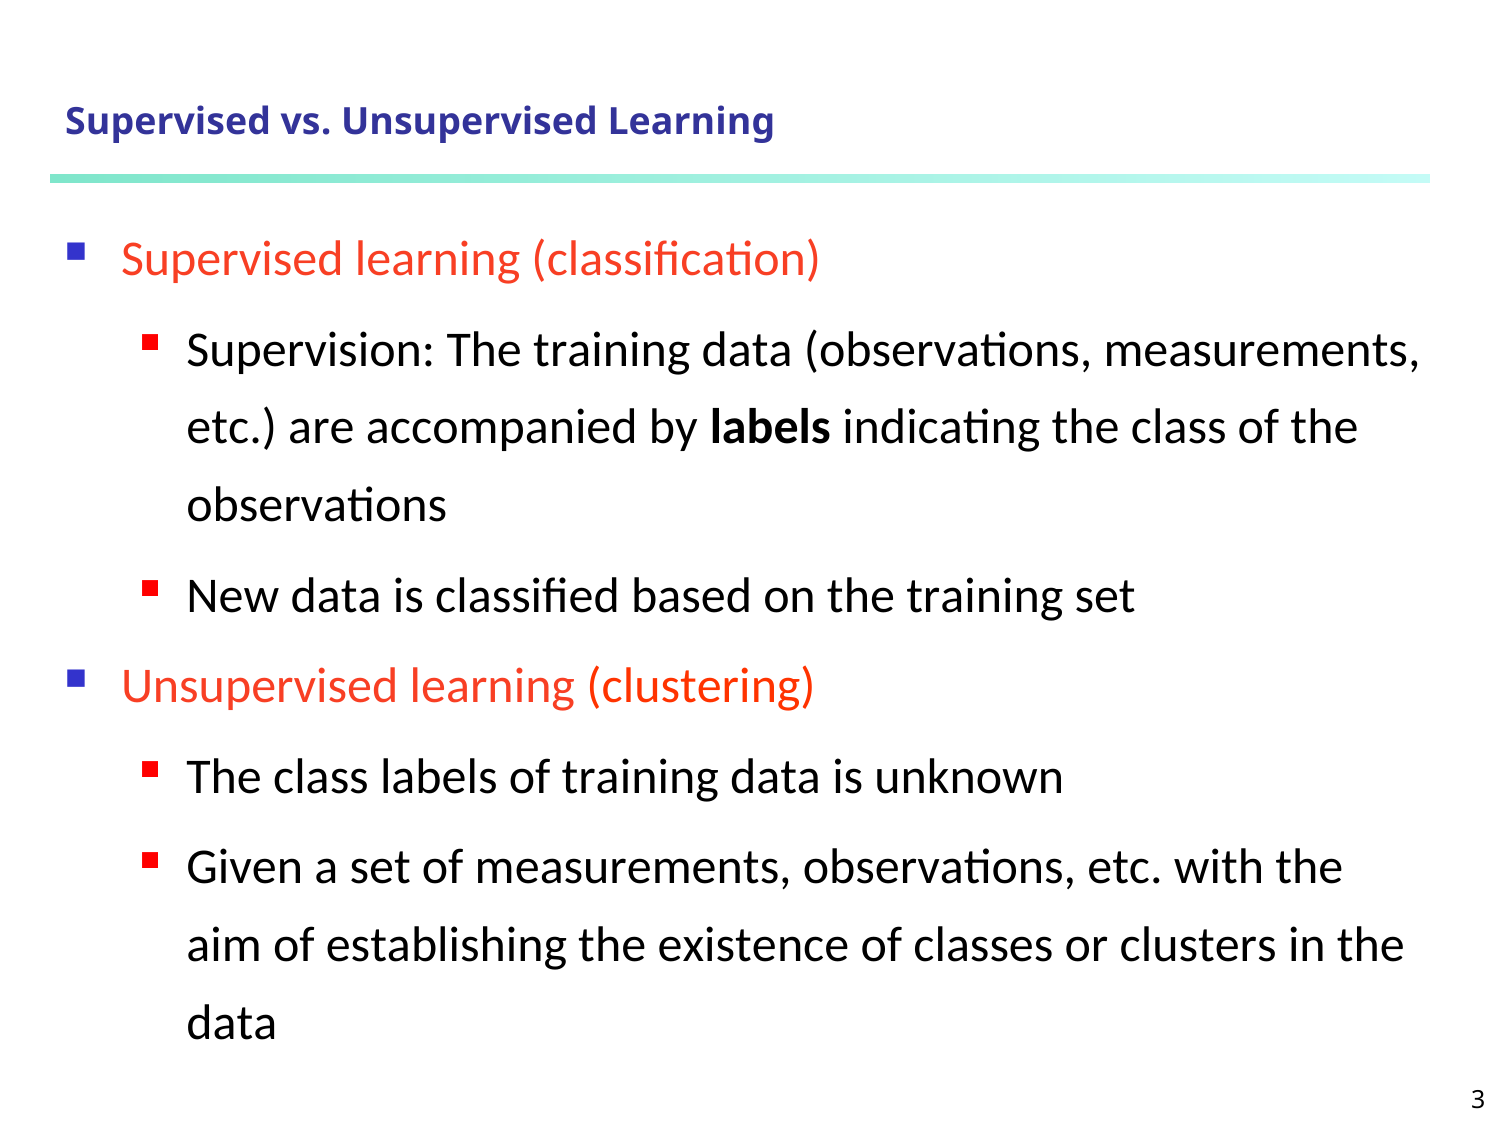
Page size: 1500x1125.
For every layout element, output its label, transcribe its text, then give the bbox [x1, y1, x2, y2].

title Supervised vs. Unsupervised Learning [50, 49, 1429, 150]
list Supervised learning (classification) Supervision: The training data (observations, measurements, etc.) are accompanied by labels indicating the class of the observations New data is classified based on the training set Unsupervised learning (clustering) The class labels of training data is unknown Given a set of measurements, observations, etc. with the aim of establishing the existence of classes or clusters in the data [49, 199, 1438, 1063]
text_box <number> [1187, 1062, 1500, 1125]
